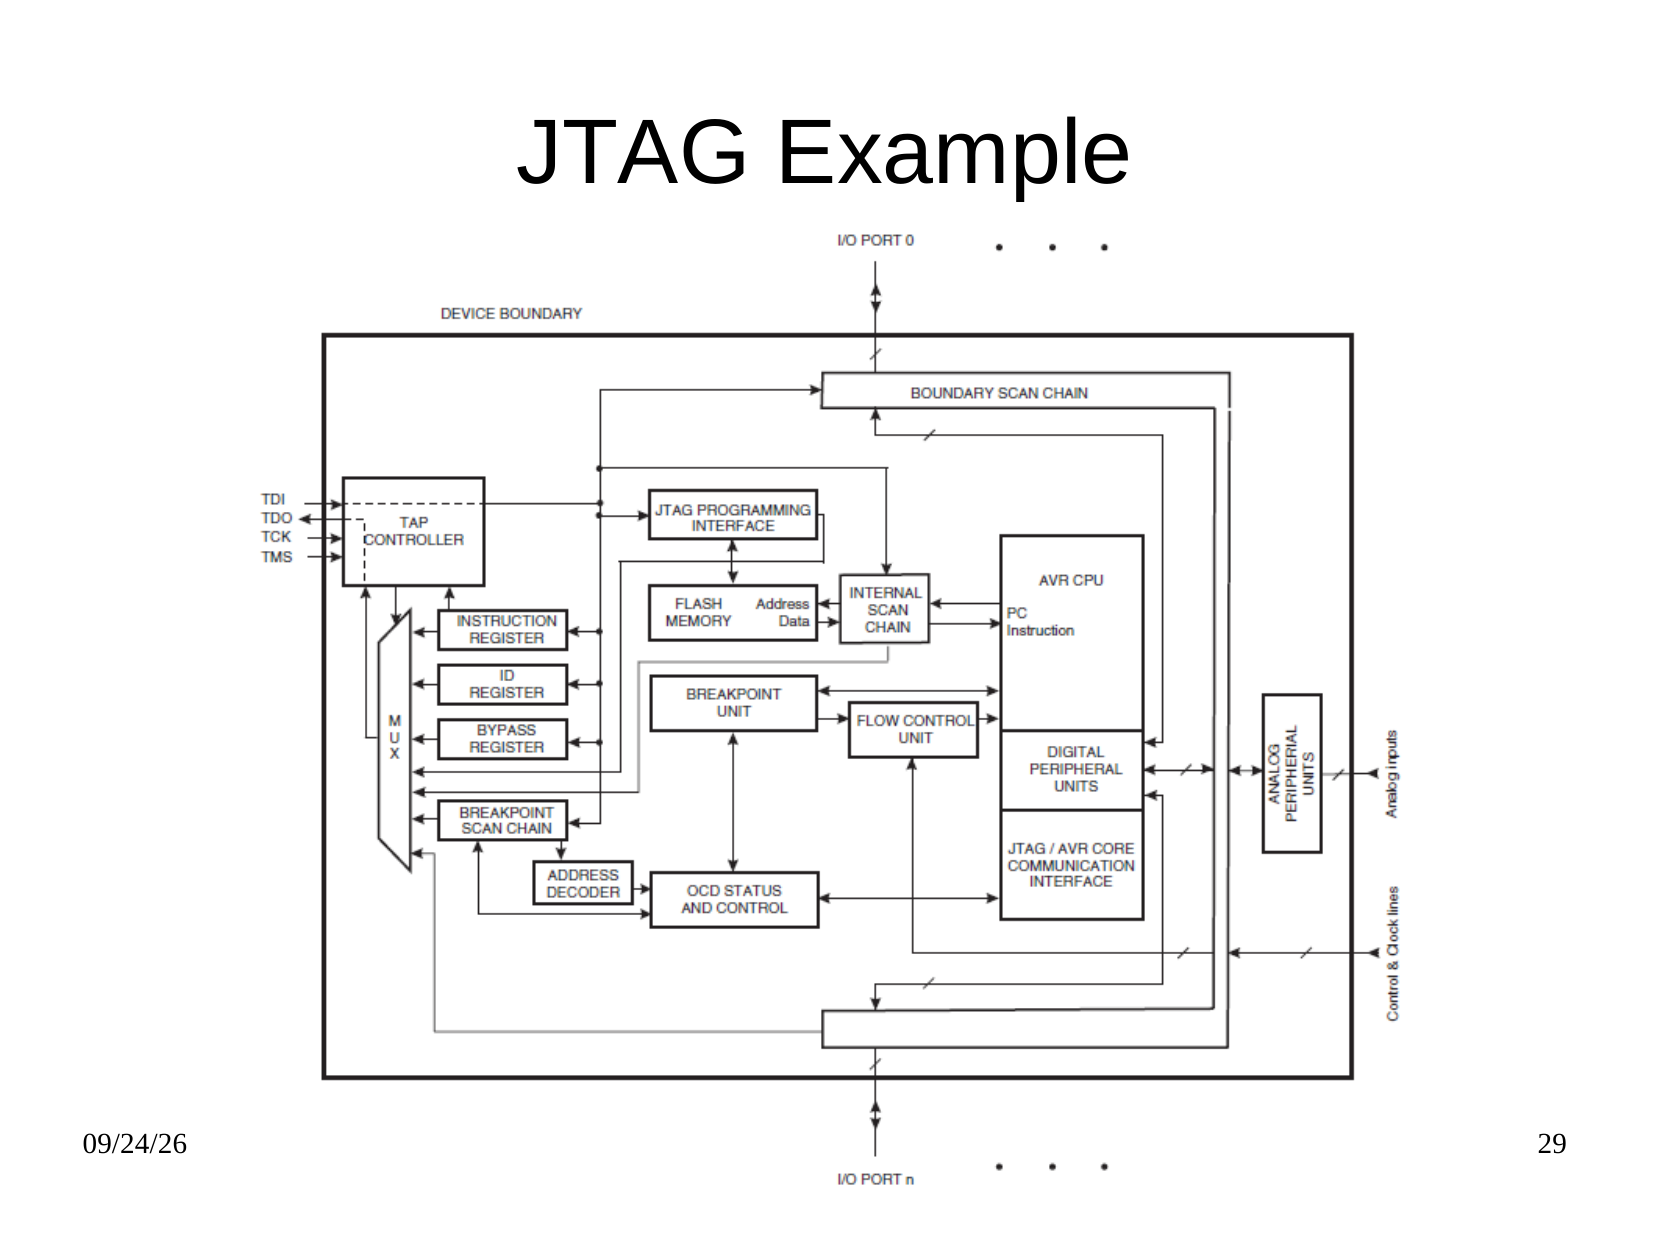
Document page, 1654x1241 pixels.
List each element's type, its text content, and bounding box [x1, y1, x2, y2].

title JTAG Example [82, 49, 1568, 254]
picture [250, 224, 1412, 1202]
